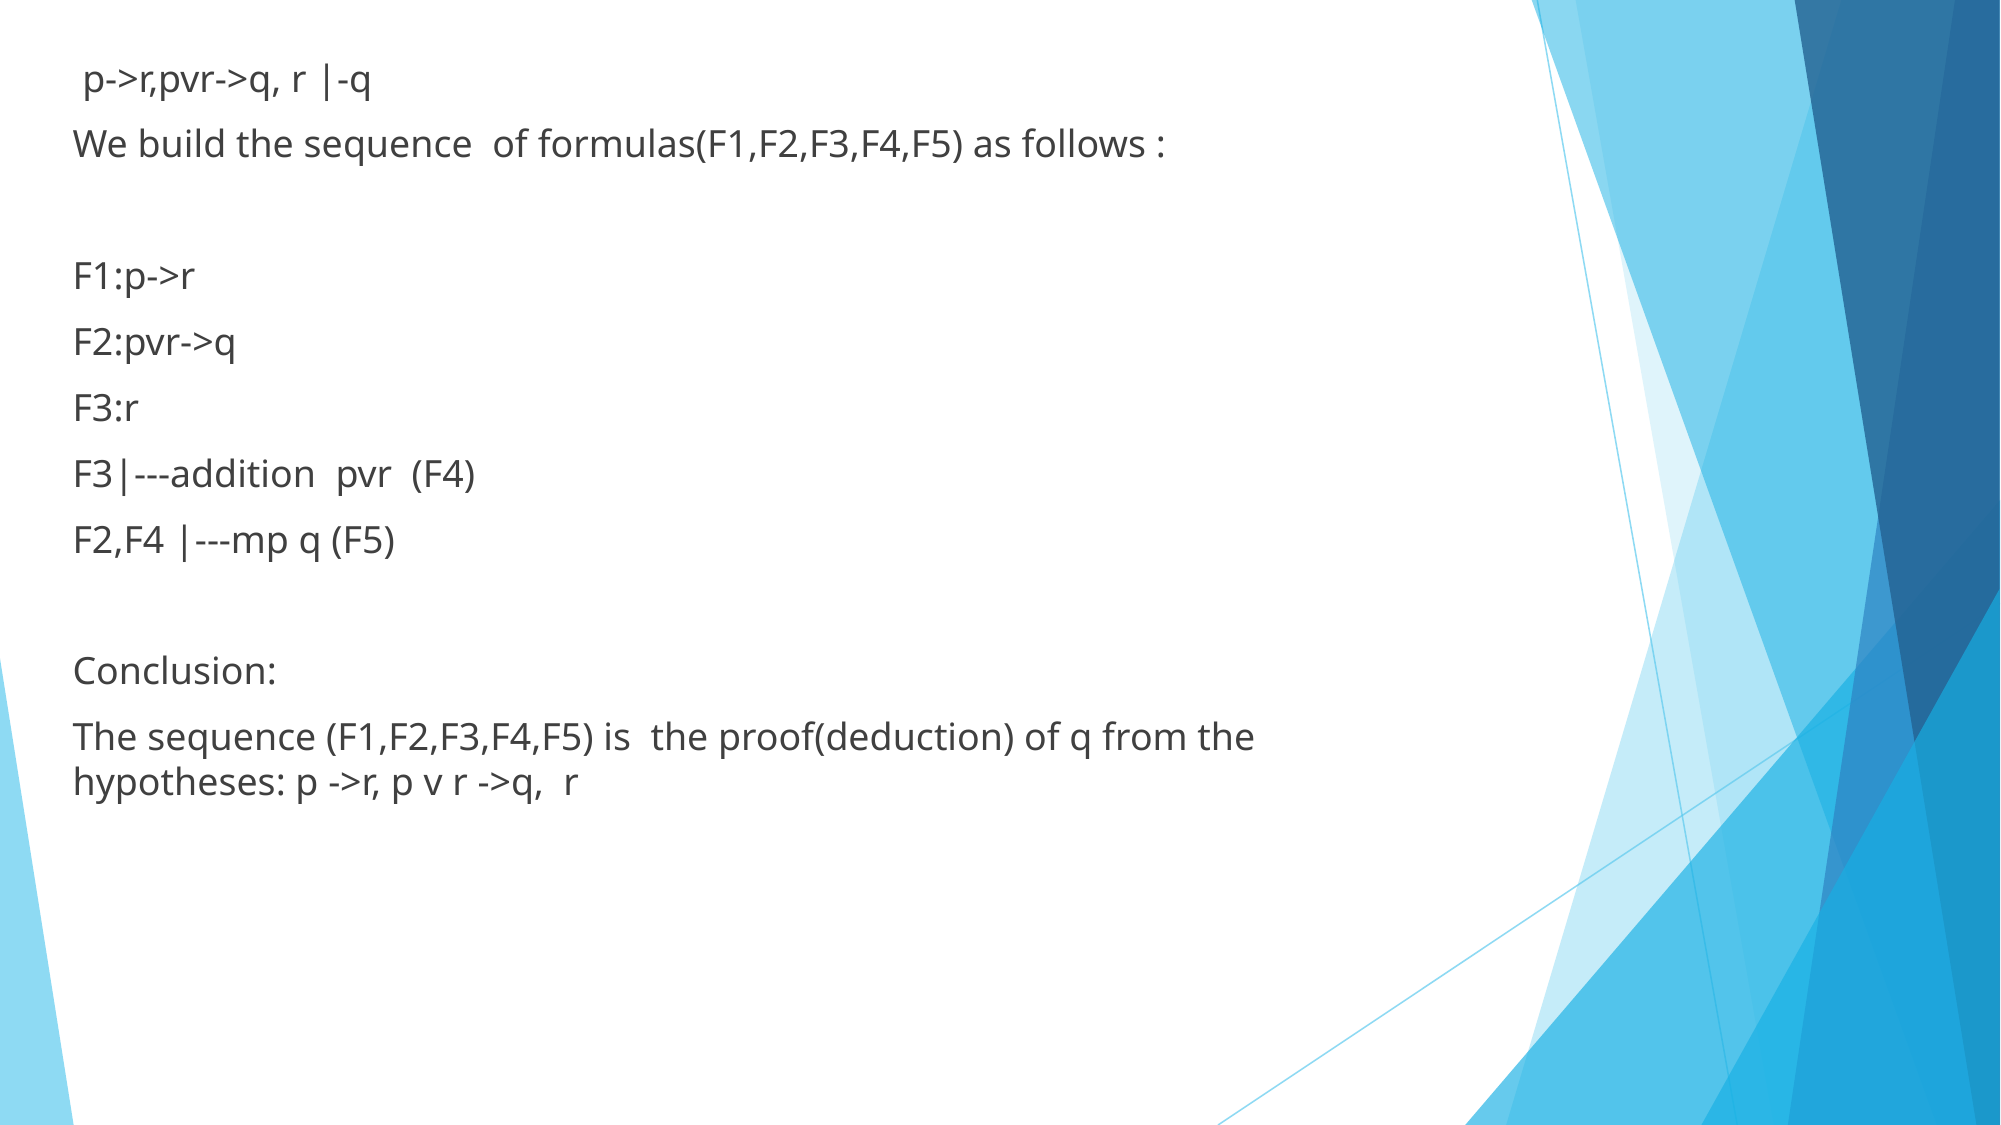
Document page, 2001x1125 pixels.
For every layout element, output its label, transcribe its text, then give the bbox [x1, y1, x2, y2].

list p->r,pvr->q, r |-q We build the sequence of formulas(F1,F2,F3,F4,F5) as follows : F1:p->r F2:pvr->q F3:r F3|---addition pvr (F4) F2,F4 |---mp q (F5) Conclusion: The sequence (F1,F2,F3,F4,F5) is the proof(deduction) of q from the hypotheses: p ->r, p v r ->q, r [57, 47, 1468, 998]
